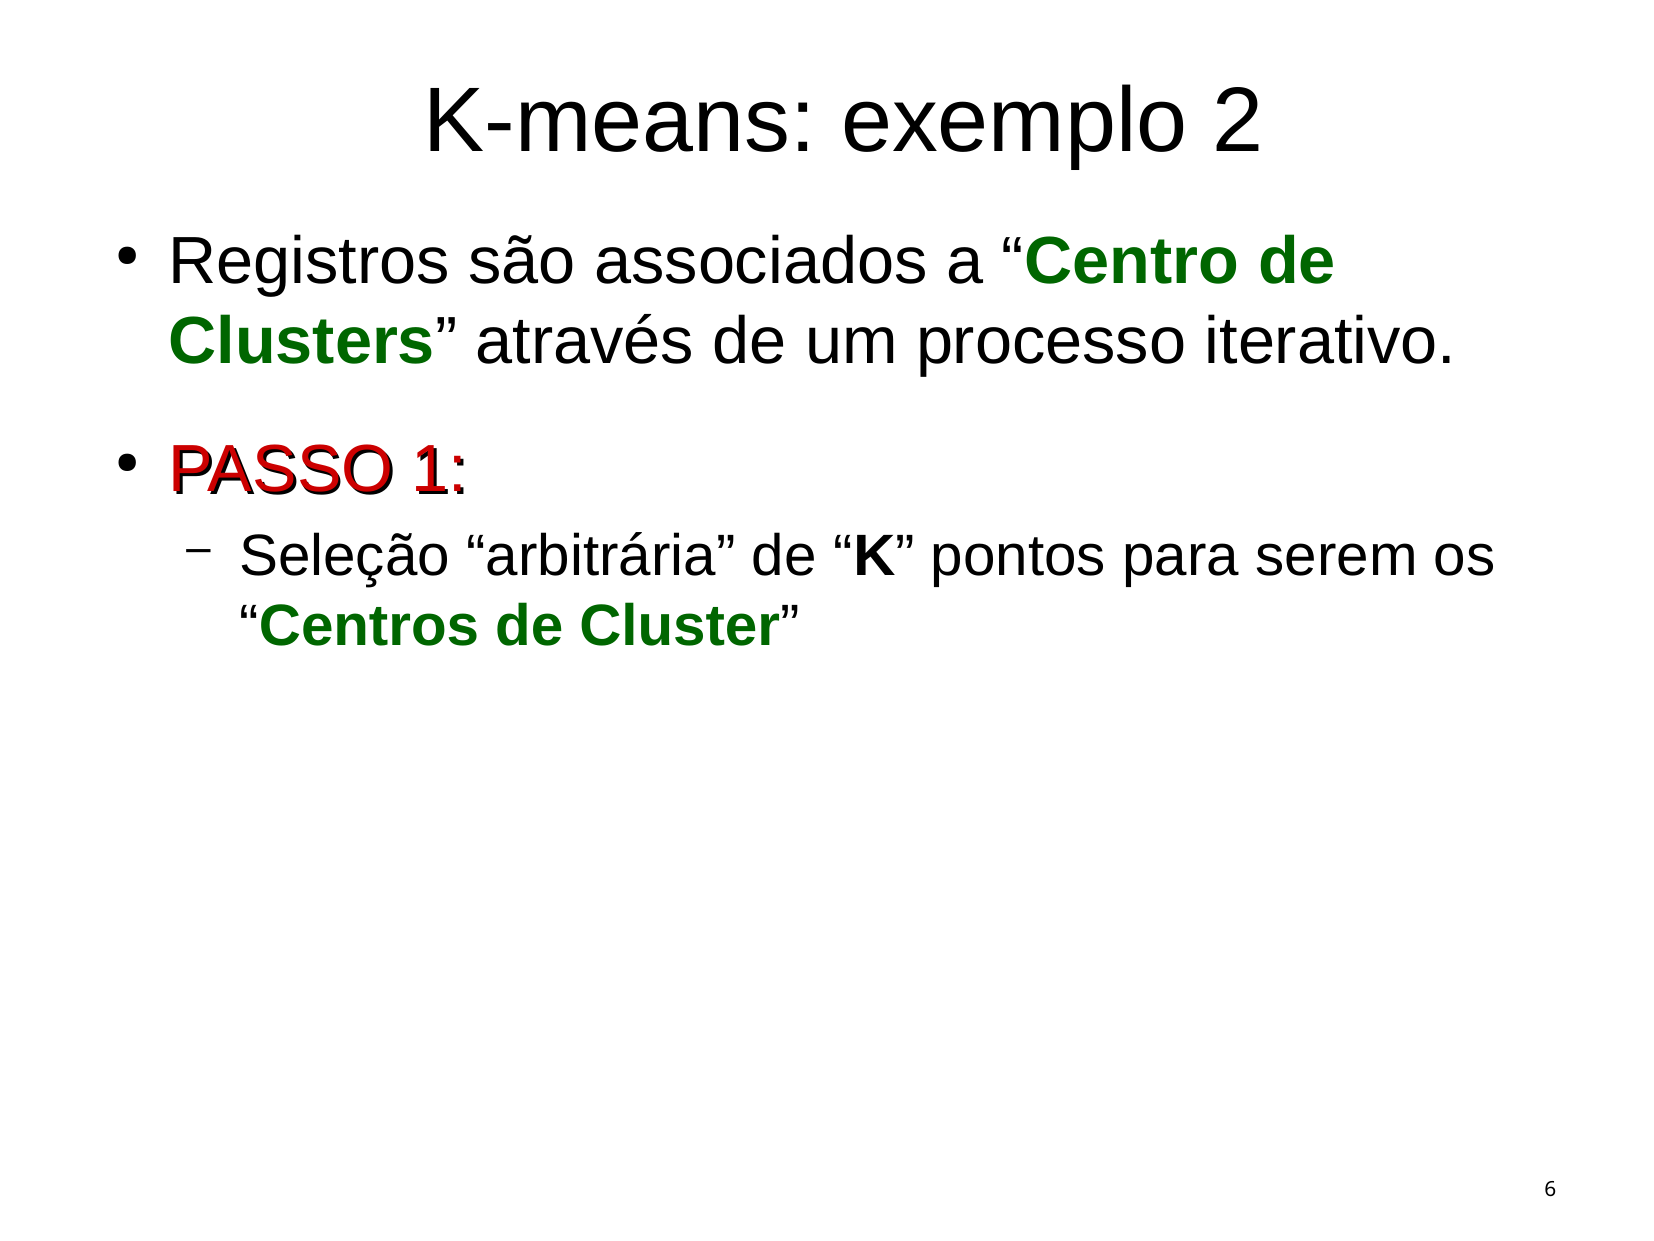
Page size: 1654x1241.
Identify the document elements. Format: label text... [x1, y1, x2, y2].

text_box <número> [1373, 1166, 1571, 1213]
title K-means: exemplo 2 [82, 50, 1571, 178]
list Registros são associados a “Centro de Clusters” através de um processo iterativo. PASSO 1: Seleção “arbitrária” de “K” pontos para serem os “Centros de Cluster” [82, 209, 1571, 1128]
